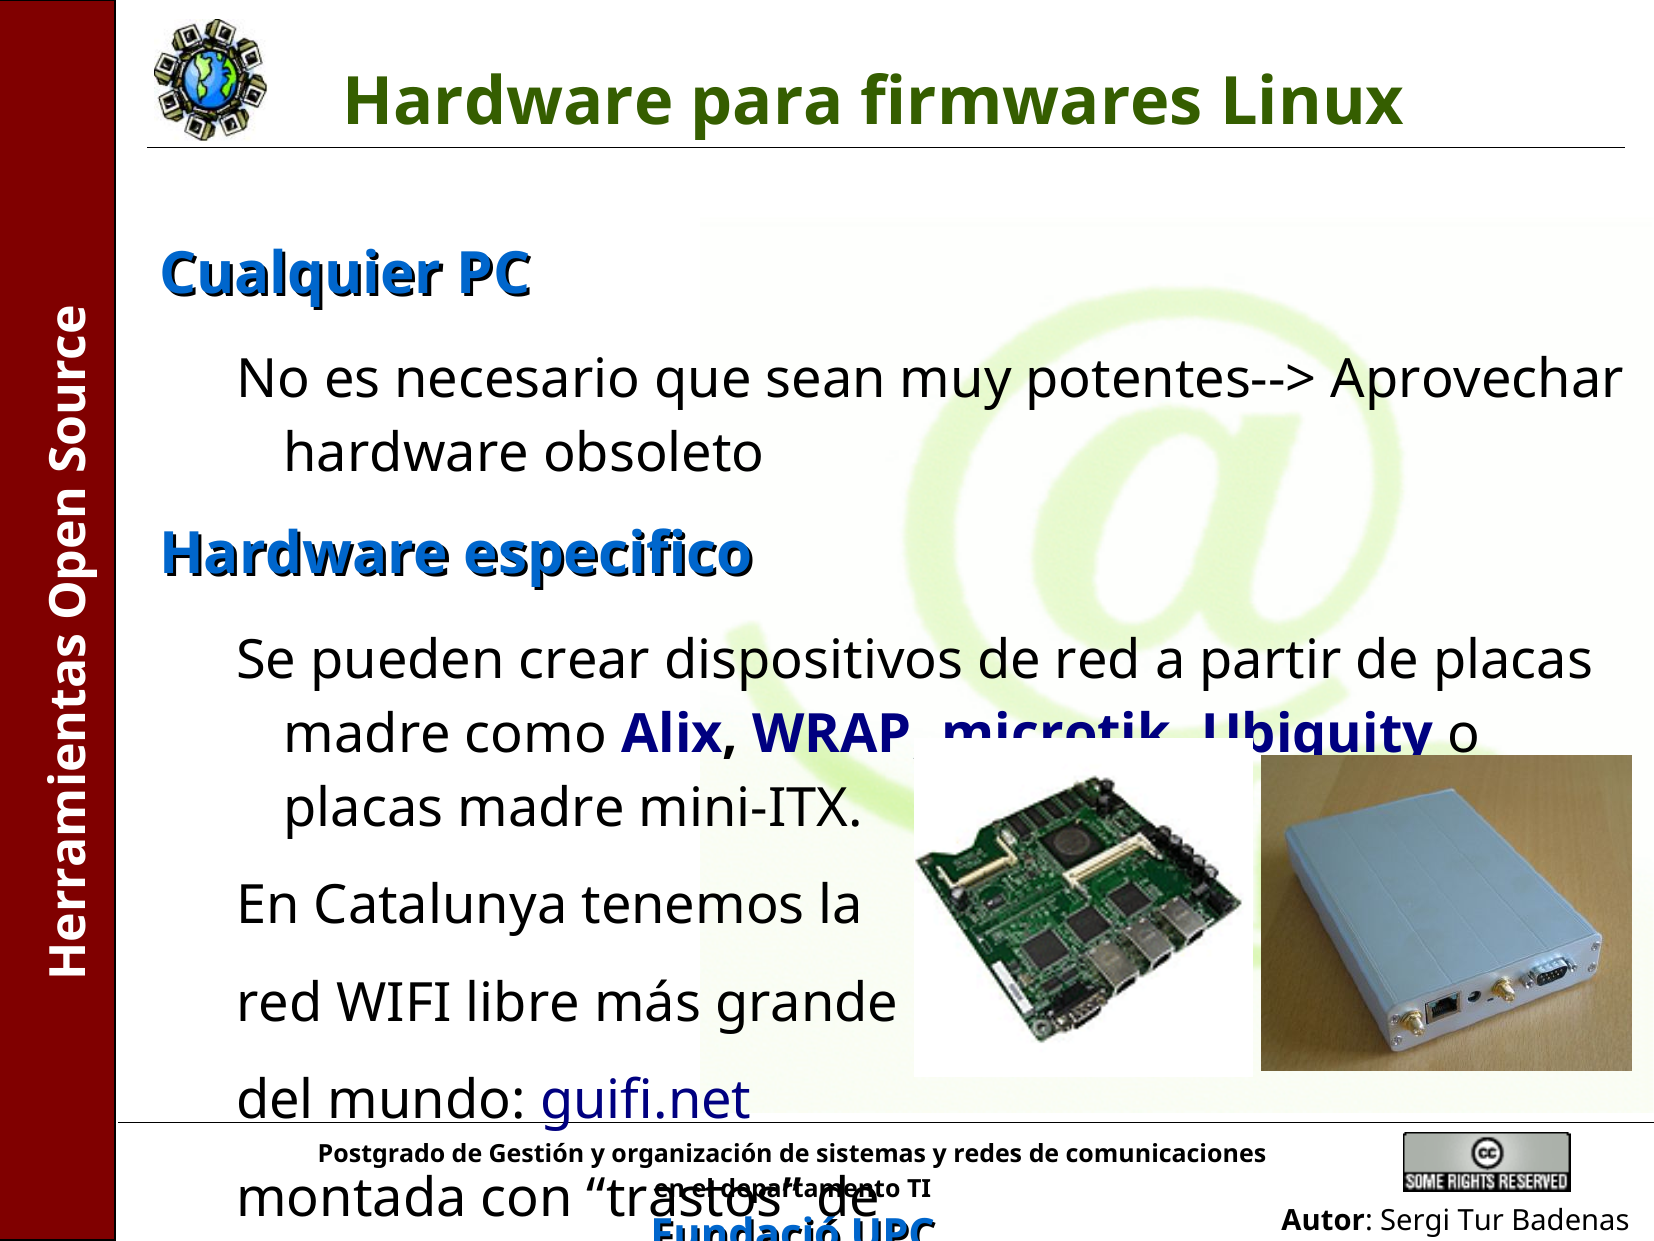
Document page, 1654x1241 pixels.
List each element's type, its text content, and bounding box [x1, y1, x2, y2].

picture [709, 1091, 736, 1113]
picture [914, 738, 1253, 1077]
picture [154, 19, 268, 56]
list Cualquier PC No es necesario que sean muy potentes--> Aprovechar hardware obsoleto Hardware especifico Se pueden crear dispositivos de red a partir de placas madre como Alix, WRAP, microtik, Ubiquity o placas madre mini-ITX. En Catalunya tenemos la red WIFI libre más grande del mundo: guifi.net montada con “trastos” de este tipo. [141, 231, 1630, 1091]
picture [700, 217, 1654, 1113]
title Hardware para firmwares Linux [129, 56, 1619, 141]
picture [700, 1091, 708, 1113]
picture [1403, 1132, 1571, 1192]
picture [709, 1092, 724, 1101]
